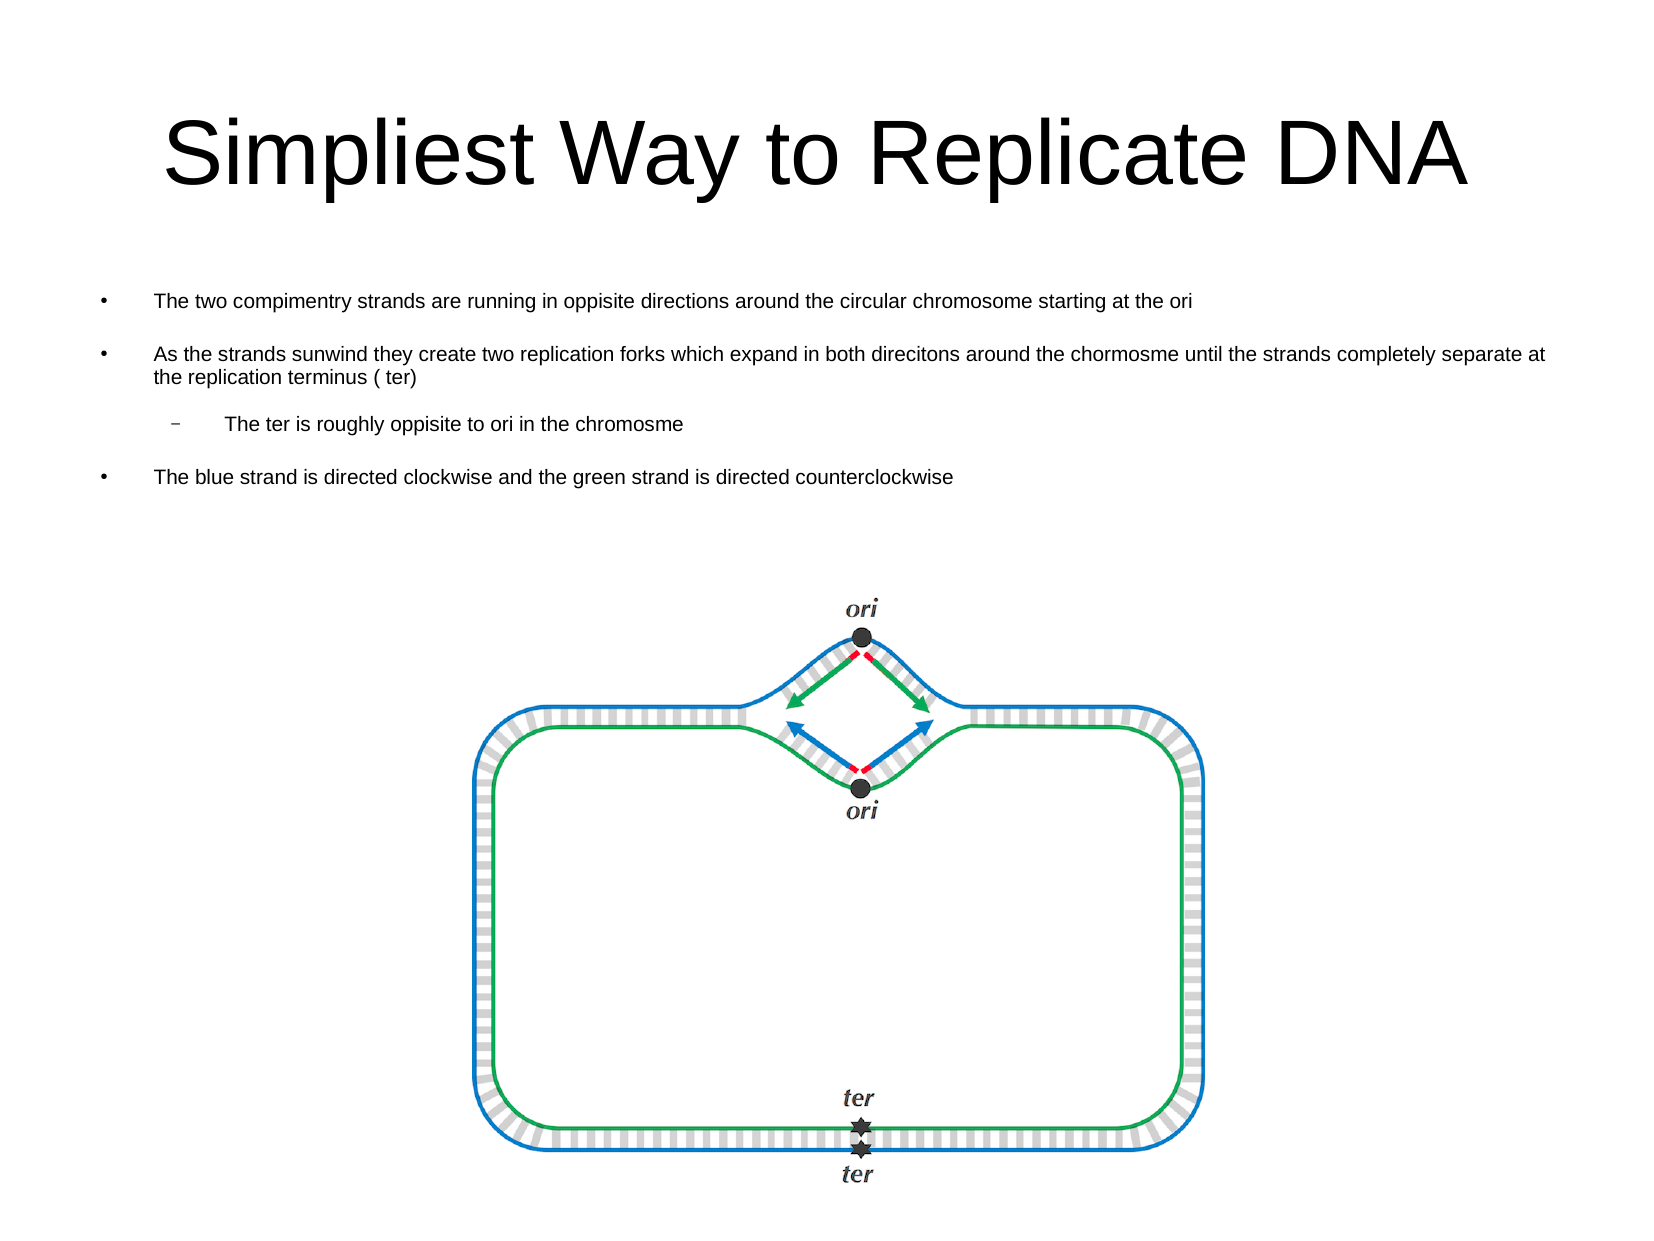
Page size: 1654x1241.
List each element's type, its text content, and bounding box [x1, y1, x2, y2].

list The two compimentry strands are running in oppisite directions around the circular chromosome starting at the ori As the strands sunwind they create two replication forks which expand in both direcitons around the chormosme until the strands completely separate at the replication terminus ( ter) The ter is roughly oppisite to ori in the chromosme The blue strand is directed clockwise and the green strand is directed counterclockwise [82, 290, 1571, 1229]
title Simpliest Way to Replicate DNA [82, 49, 1571, 257]
picture [472, 584, 1205, 1205]
